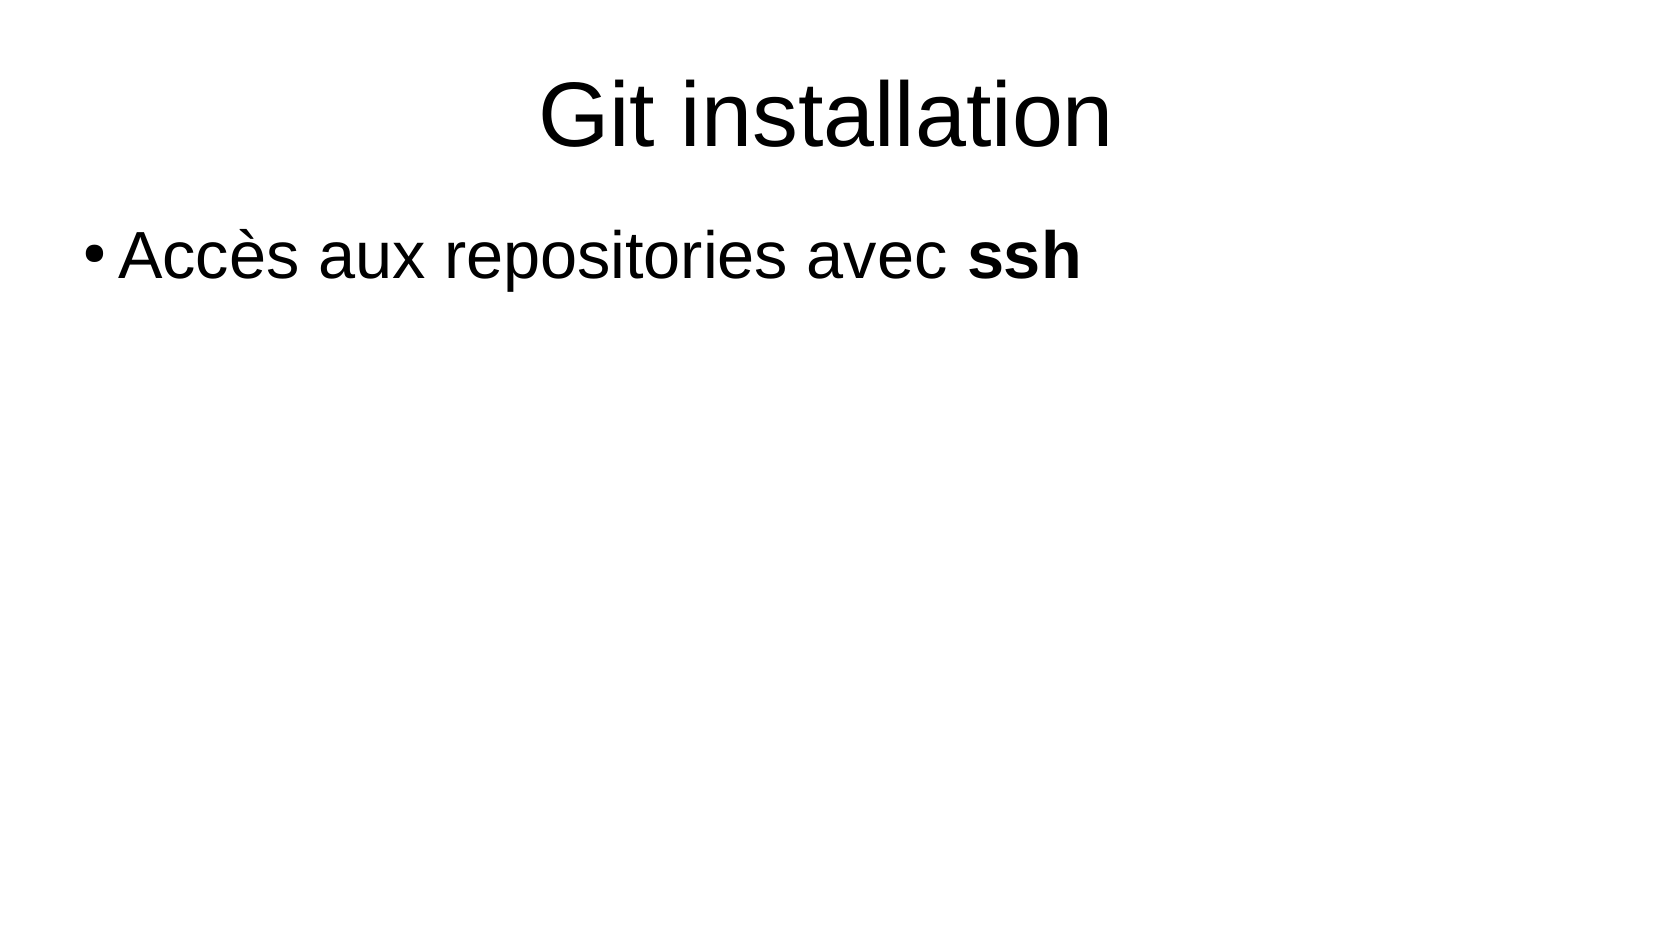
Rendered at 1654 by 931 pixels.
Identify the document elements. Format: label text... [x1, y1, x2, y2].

subtitle Accès aux repositories avec ssh [82, 217, 1571, 758]
title Git installation [82, 37, 1571, 193]
